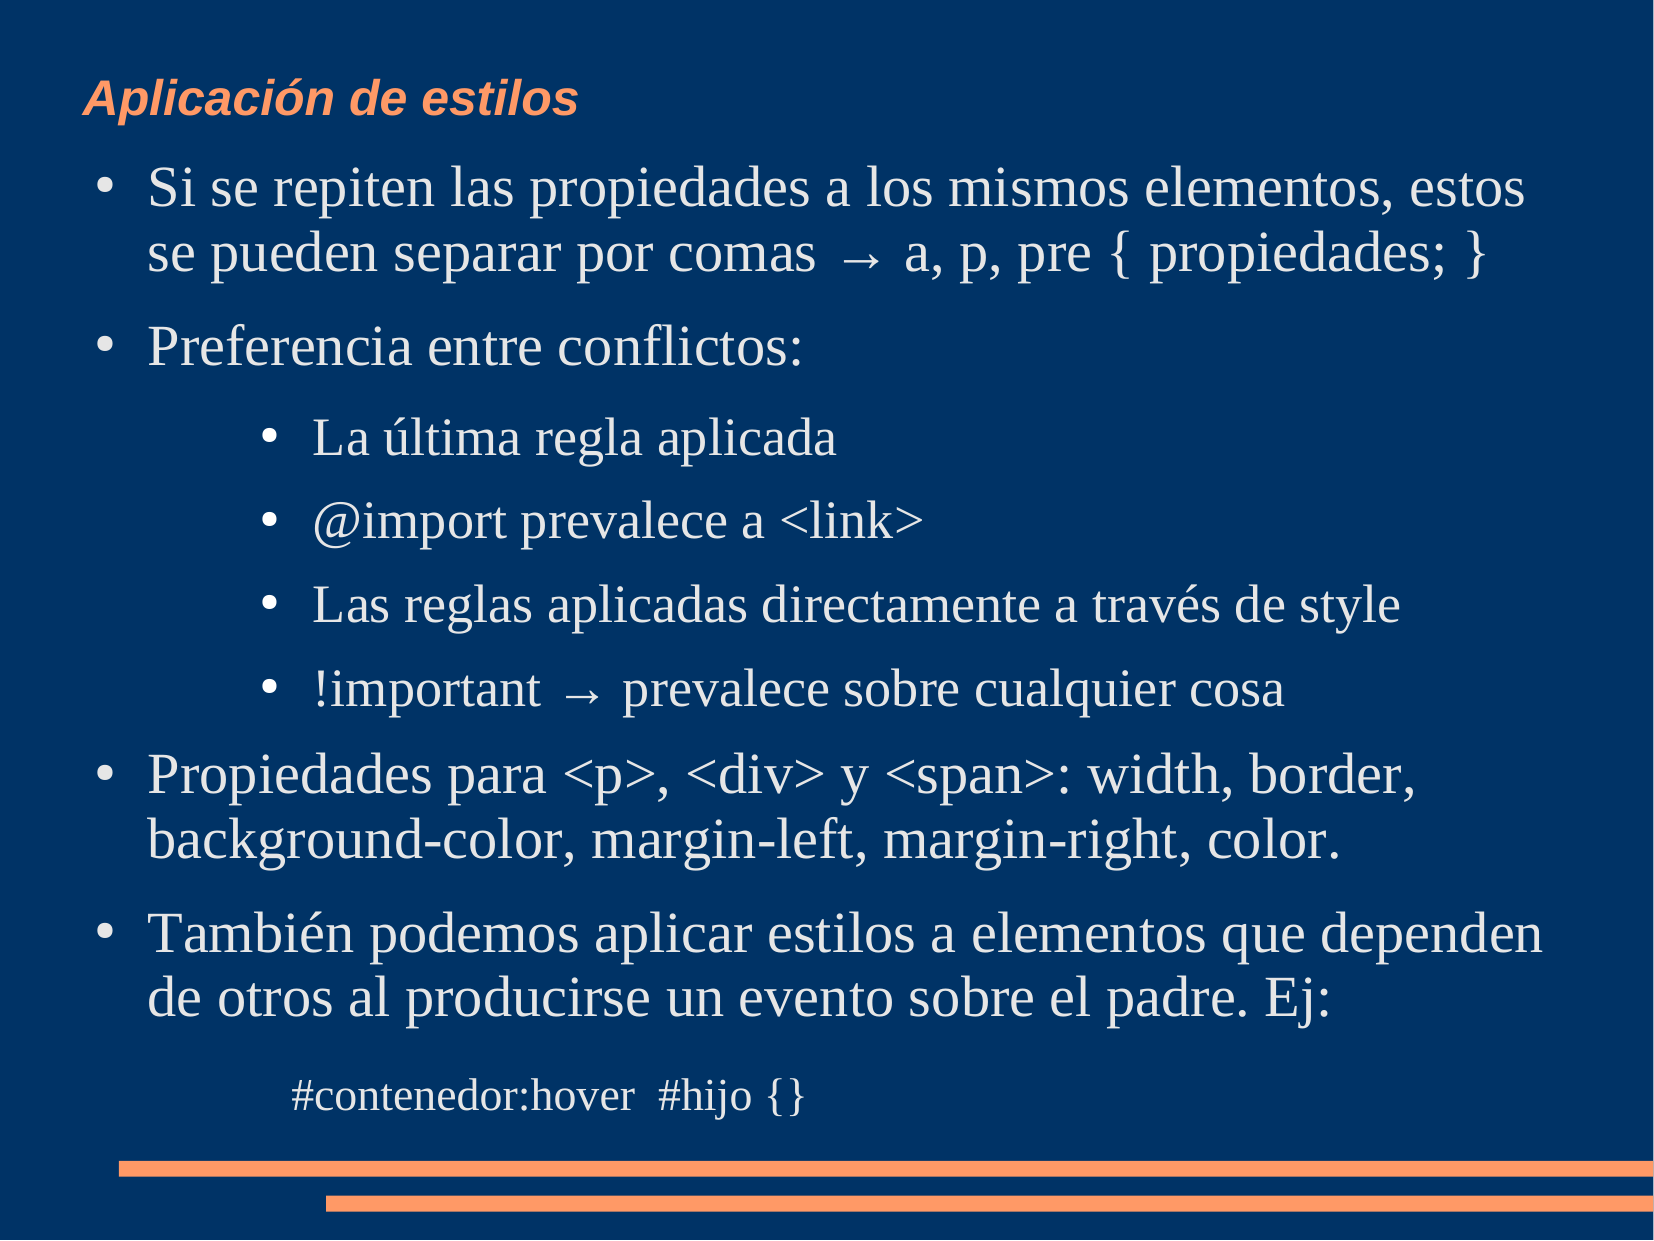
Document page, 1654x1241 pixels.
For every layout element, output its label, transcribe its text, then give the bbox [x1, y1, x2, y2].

list Si se repiten las propiedades a los mismos elementos, estos se pueden separar por comas → a, p, pre { propiedades; } Preferencia entre conflictos: La última regla aplicada @import prevalece a <link> Las reglas aplicadas directamente a través de style !important → prevalece sobre cualquier cosa Propiedades para <p>, <div> y <span>: width, border, background-color, margin-left, margin-right, color. También podemos aplicar estilos a elementos que dependen de otros al producirse un evento sobre el padre. Ej: #contenedor:hover #hijo {} [76, 154, 1565, 1197]
title Aplicación de estilos [82, 49, 1571, 148]
